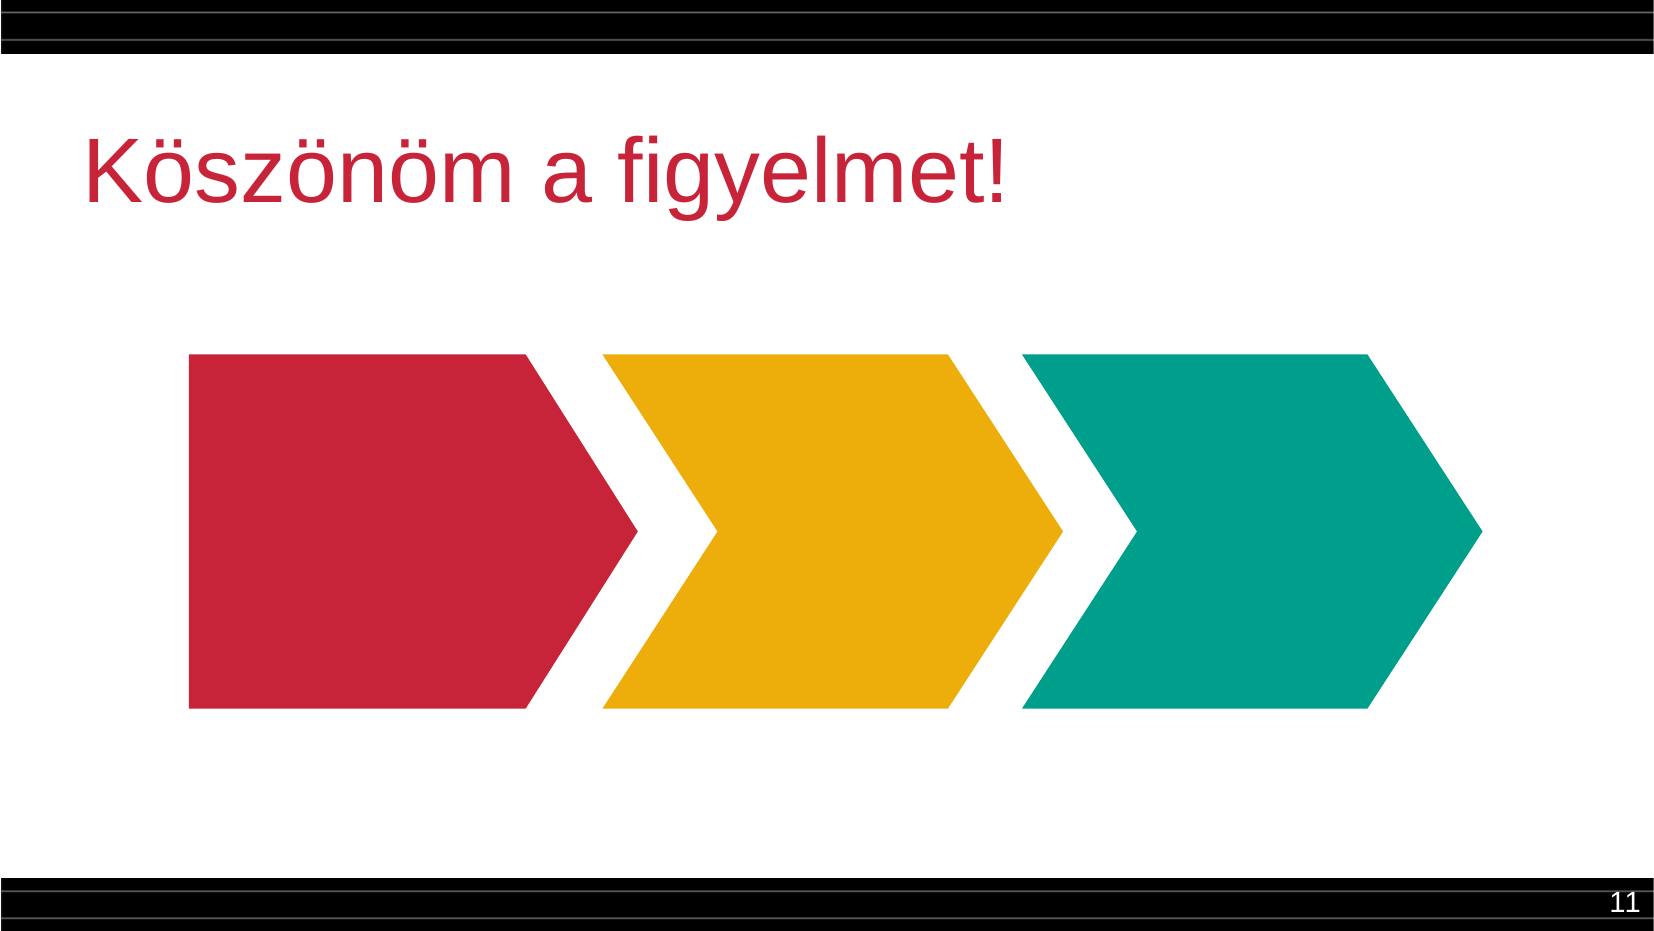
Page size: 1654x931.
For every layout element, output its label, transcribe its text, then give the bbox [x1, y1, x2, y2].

picture [1, 878, 1654, 931]
text_box [602, 354, 1064, 709]
title Köszönöm a figyelmet! [82, 92, 1051, 249]
text_box [188, 354, 638, 709]
picture [1, 0, 1654, 54]
